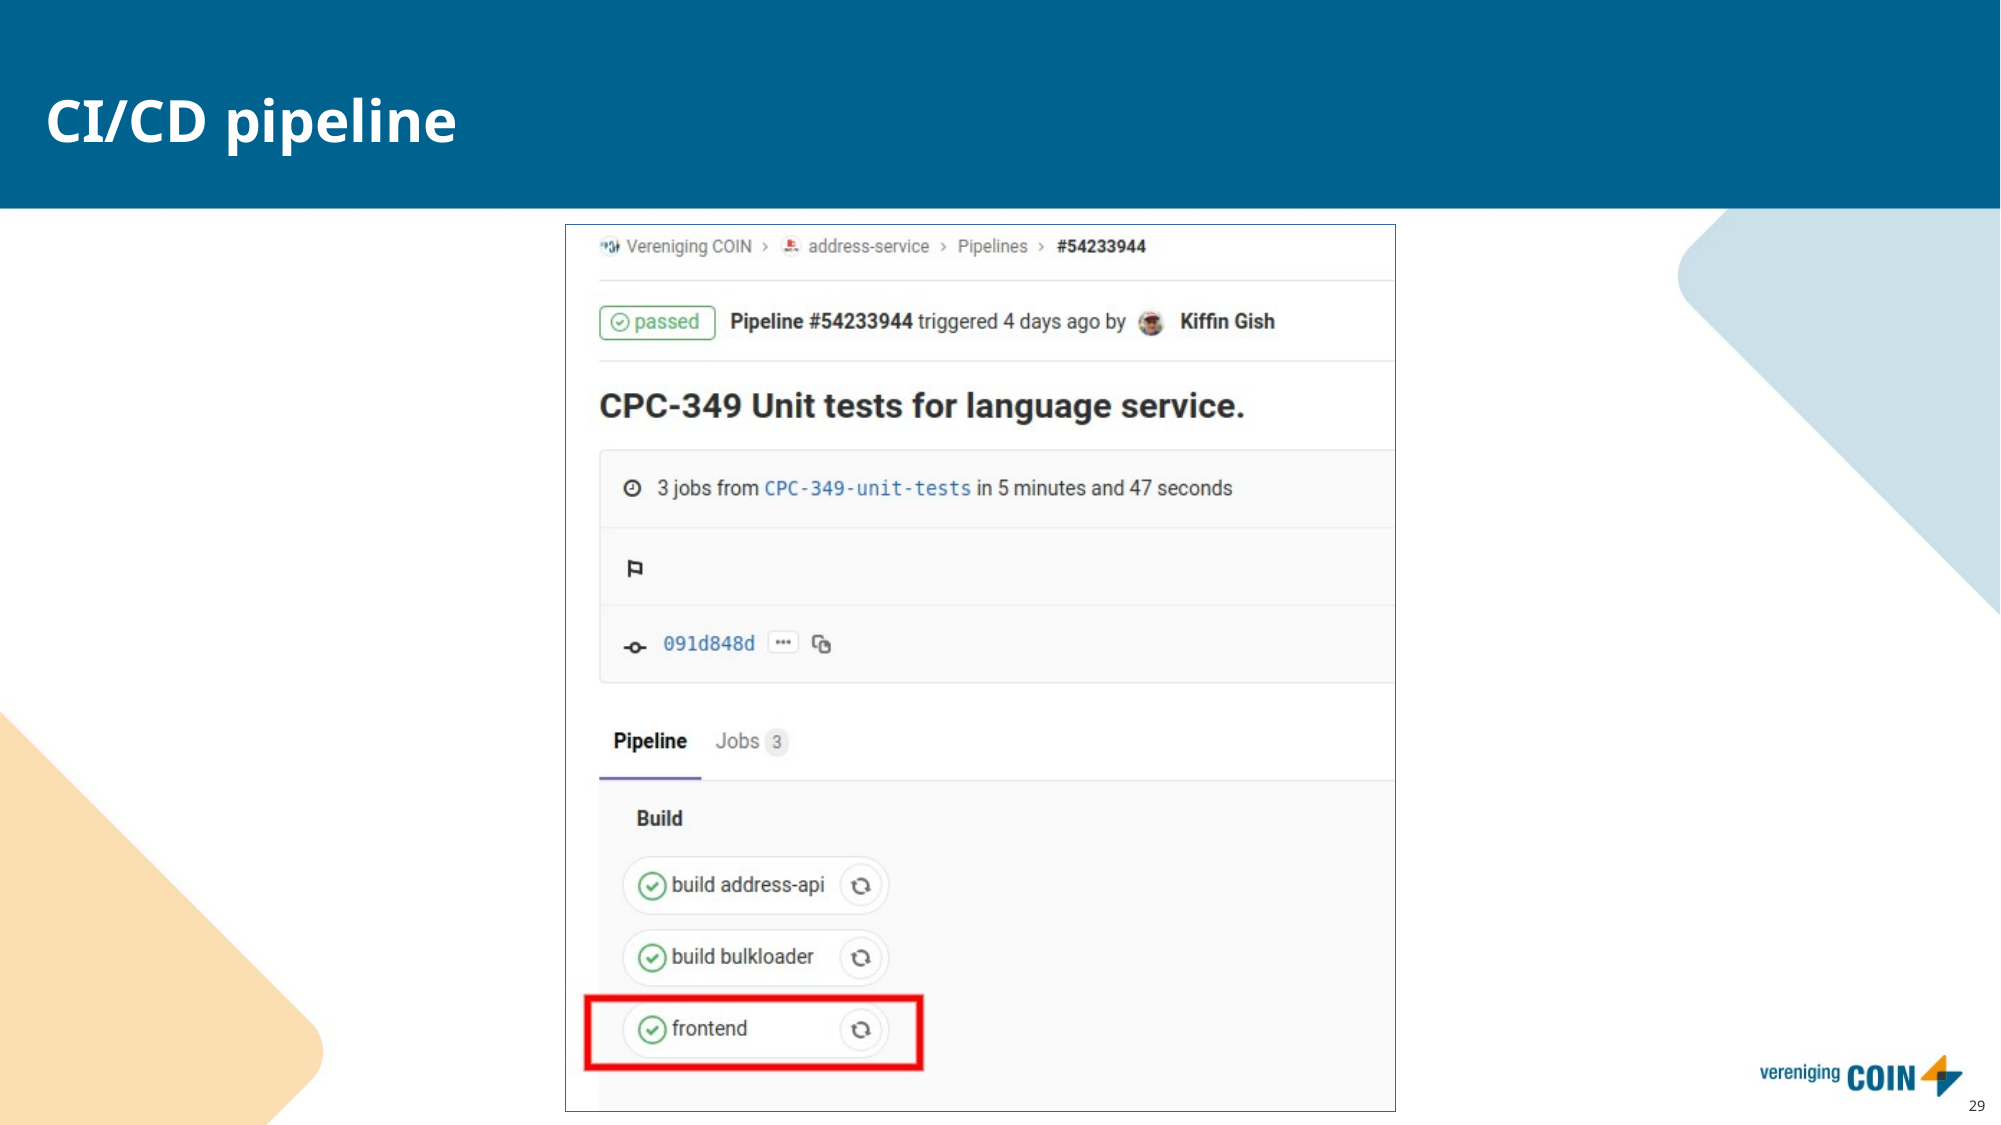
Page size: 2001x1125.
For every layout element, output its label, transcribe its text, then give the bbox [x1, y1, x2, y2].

text_box CI/CD pipeline [30, 31, 1969, 162]
picture [0, 208, 2001, 1125]
